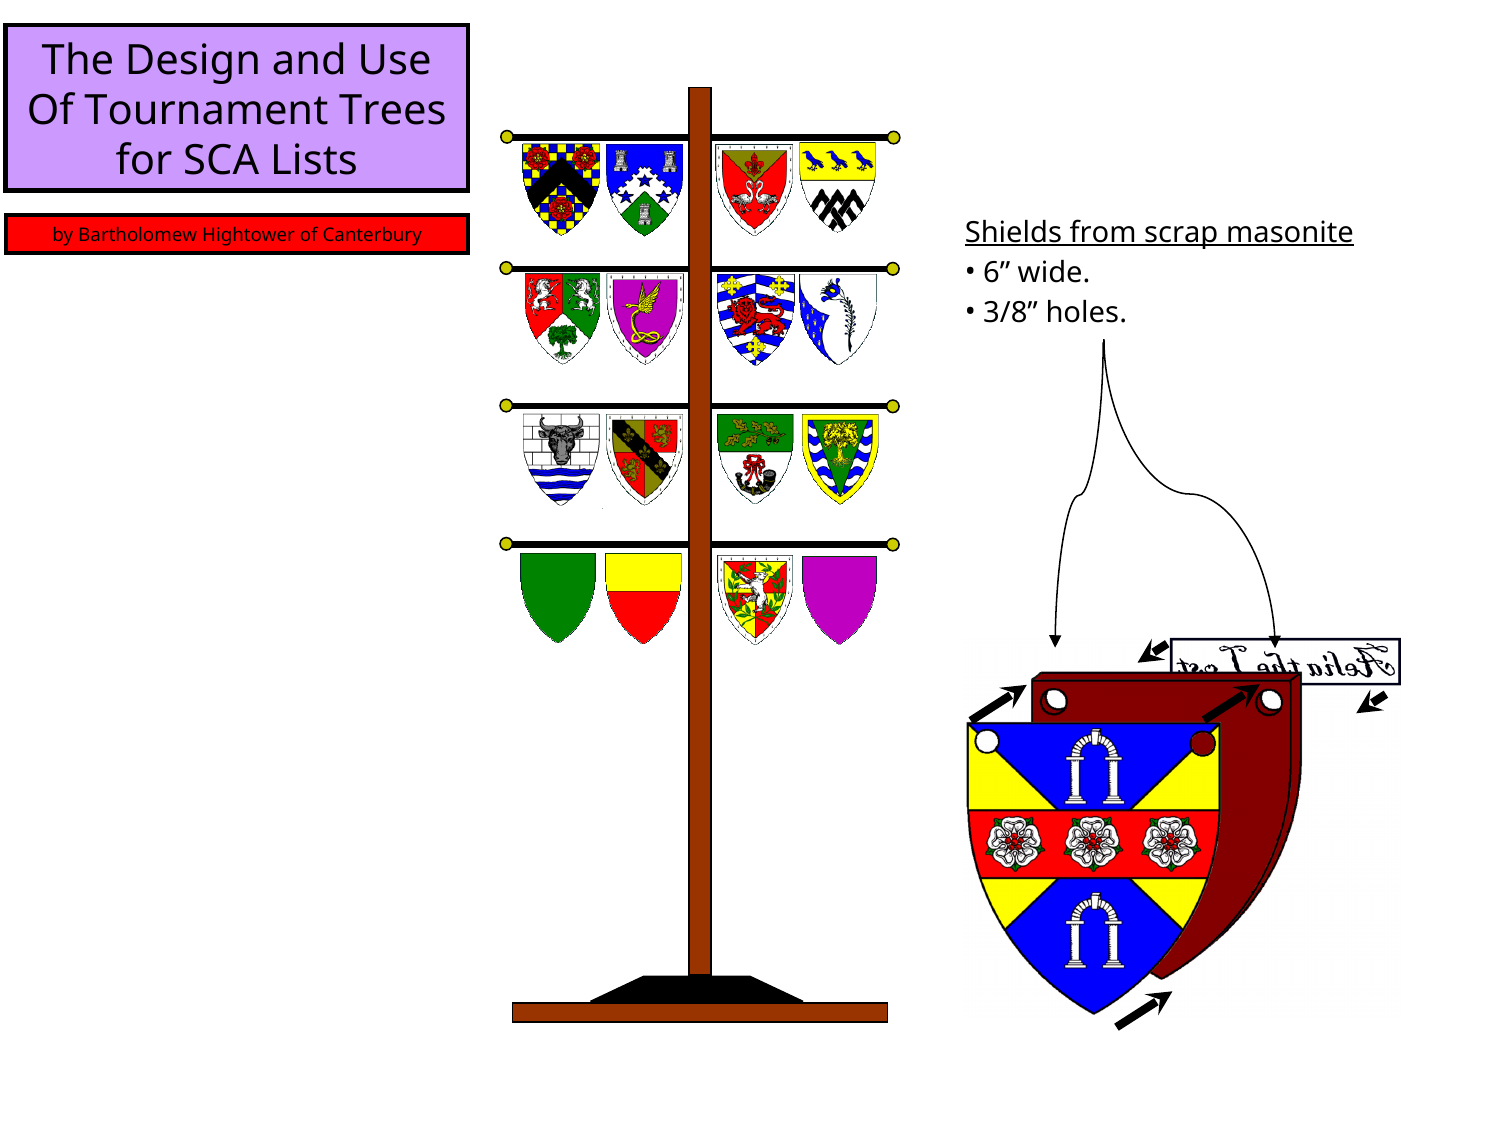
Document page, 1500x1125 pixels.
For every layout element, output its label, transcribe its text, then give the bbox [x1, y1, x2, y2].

text_box [886, 538, 900, 551]
picture [516, 141, 688, 239]
text_box [886, 262, 900, 276]
picture [518, 409, 687, 511]
text_box [500, 130, 514, 144]
text_box [500, 537, 513, 551]
picture [713, 272, 880, 372]
picture [711, 409, 884, 510]
picture [513, 548, 688, 650]
text_box [590, 87, 804, 1002]
text_box [887, 131, 900, 144]
text_box [500, 261, 513, 275]
picture [712, 141, 882, 241]
text_box [500, 399, 513, 412]
text_box Shields from scrap masonite 6” wide. 3/8” holes. [950, 199, 1370, 377]
picture [711, 549, 883, 651]
text_box by Bartholomew Hightower of Canterbury [5, 214, 469, 253]
text_box [886, 400, 900, 413]
text_box [512, 1003, 888, 1022]
picture [521, 272, 688, 370]
text_box The Design and Use Of Tournament Trees for SCA Lists [5, 24, 468, 191]
picture [962, 637, 1401, 1018]
